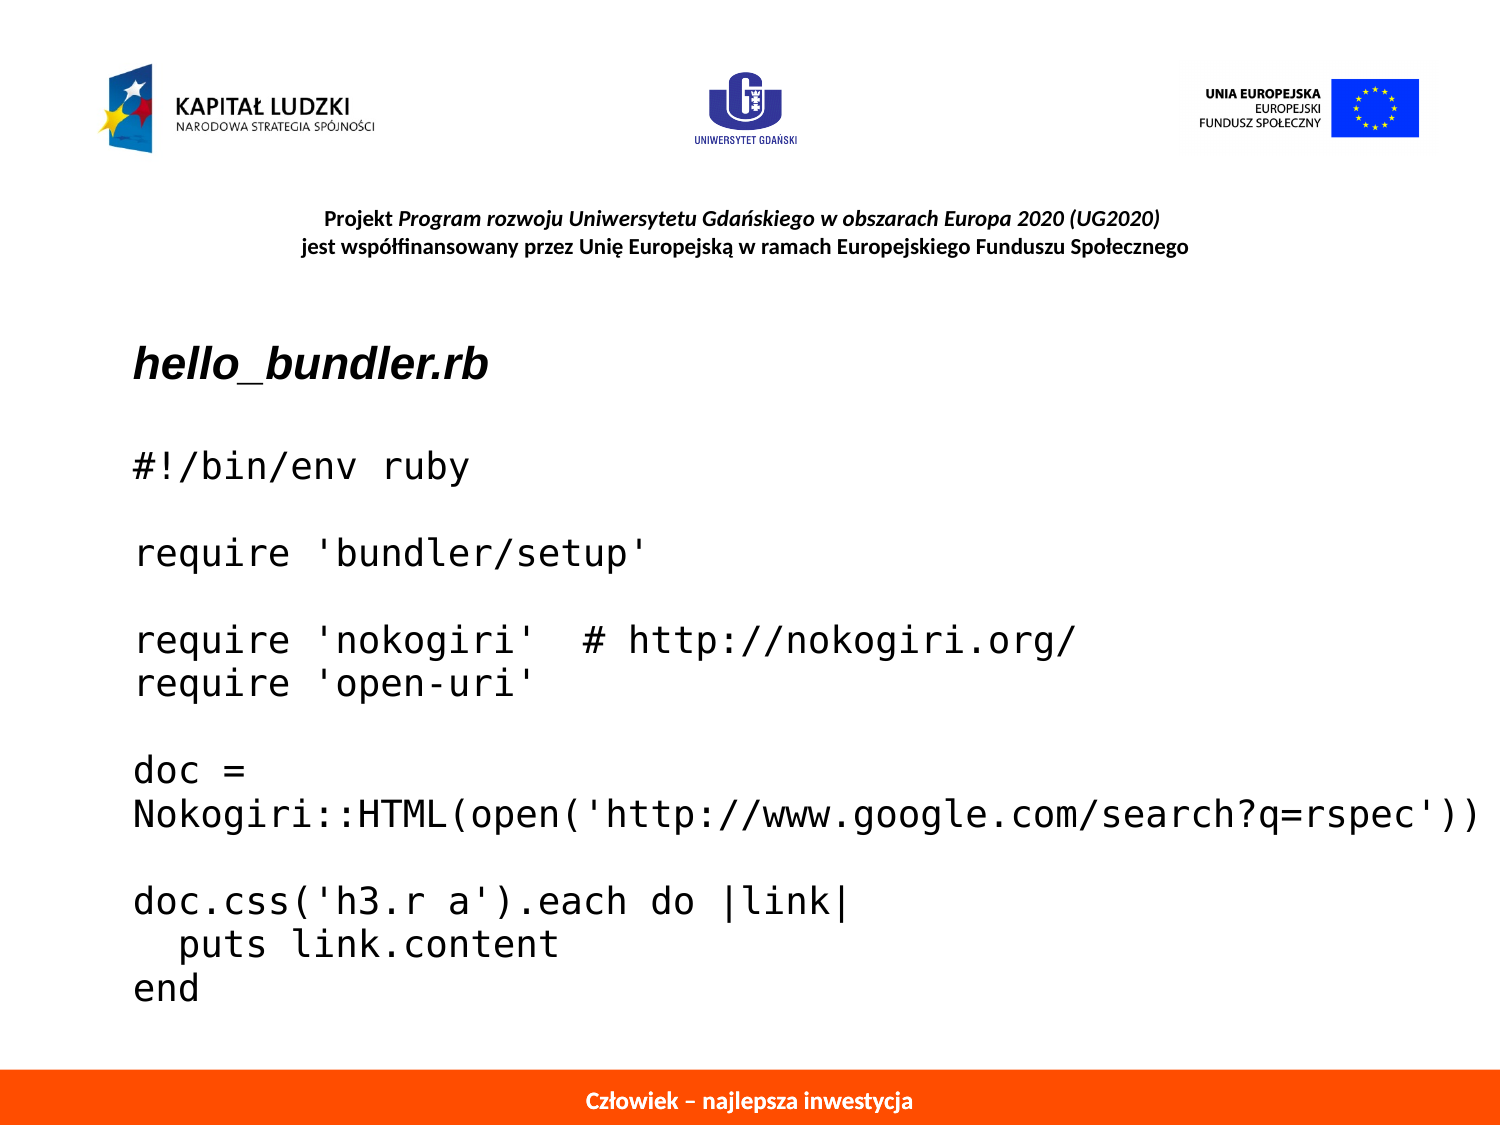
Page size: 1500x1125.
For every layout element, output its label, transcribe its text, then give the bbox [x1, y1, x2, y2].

picture [692, 69, 800, 147]
picture [53, 19, 418, 196]
text_box #!/bin/env ruby require 'bundler/setup' require 'nokogiri' # http://nokogiri.org/ require 'open-uri' doc = Nokogiri::HTML(open('http://www.google.com/search?q=rspec')) doc.css('h3.r a').each do |link| puts link.content end [118, 437, 1498, 1018]
text_box Człowiek – najlepsza inwestycja [0, 1069, 1500, 1125]
picture [1179, 60, 1439, 156]
text_box hello_bundler.rb [118, 330, 505, 397]
text_box Projekt Program rozwoju Uniwersytetu Gdańskiego w obszarach Europa 2020 (UG2020) jest współfinansowany przez Unię Europejską w ramach Europejskiego Funduszu Społecznego [53, 196, 1439, 267]
